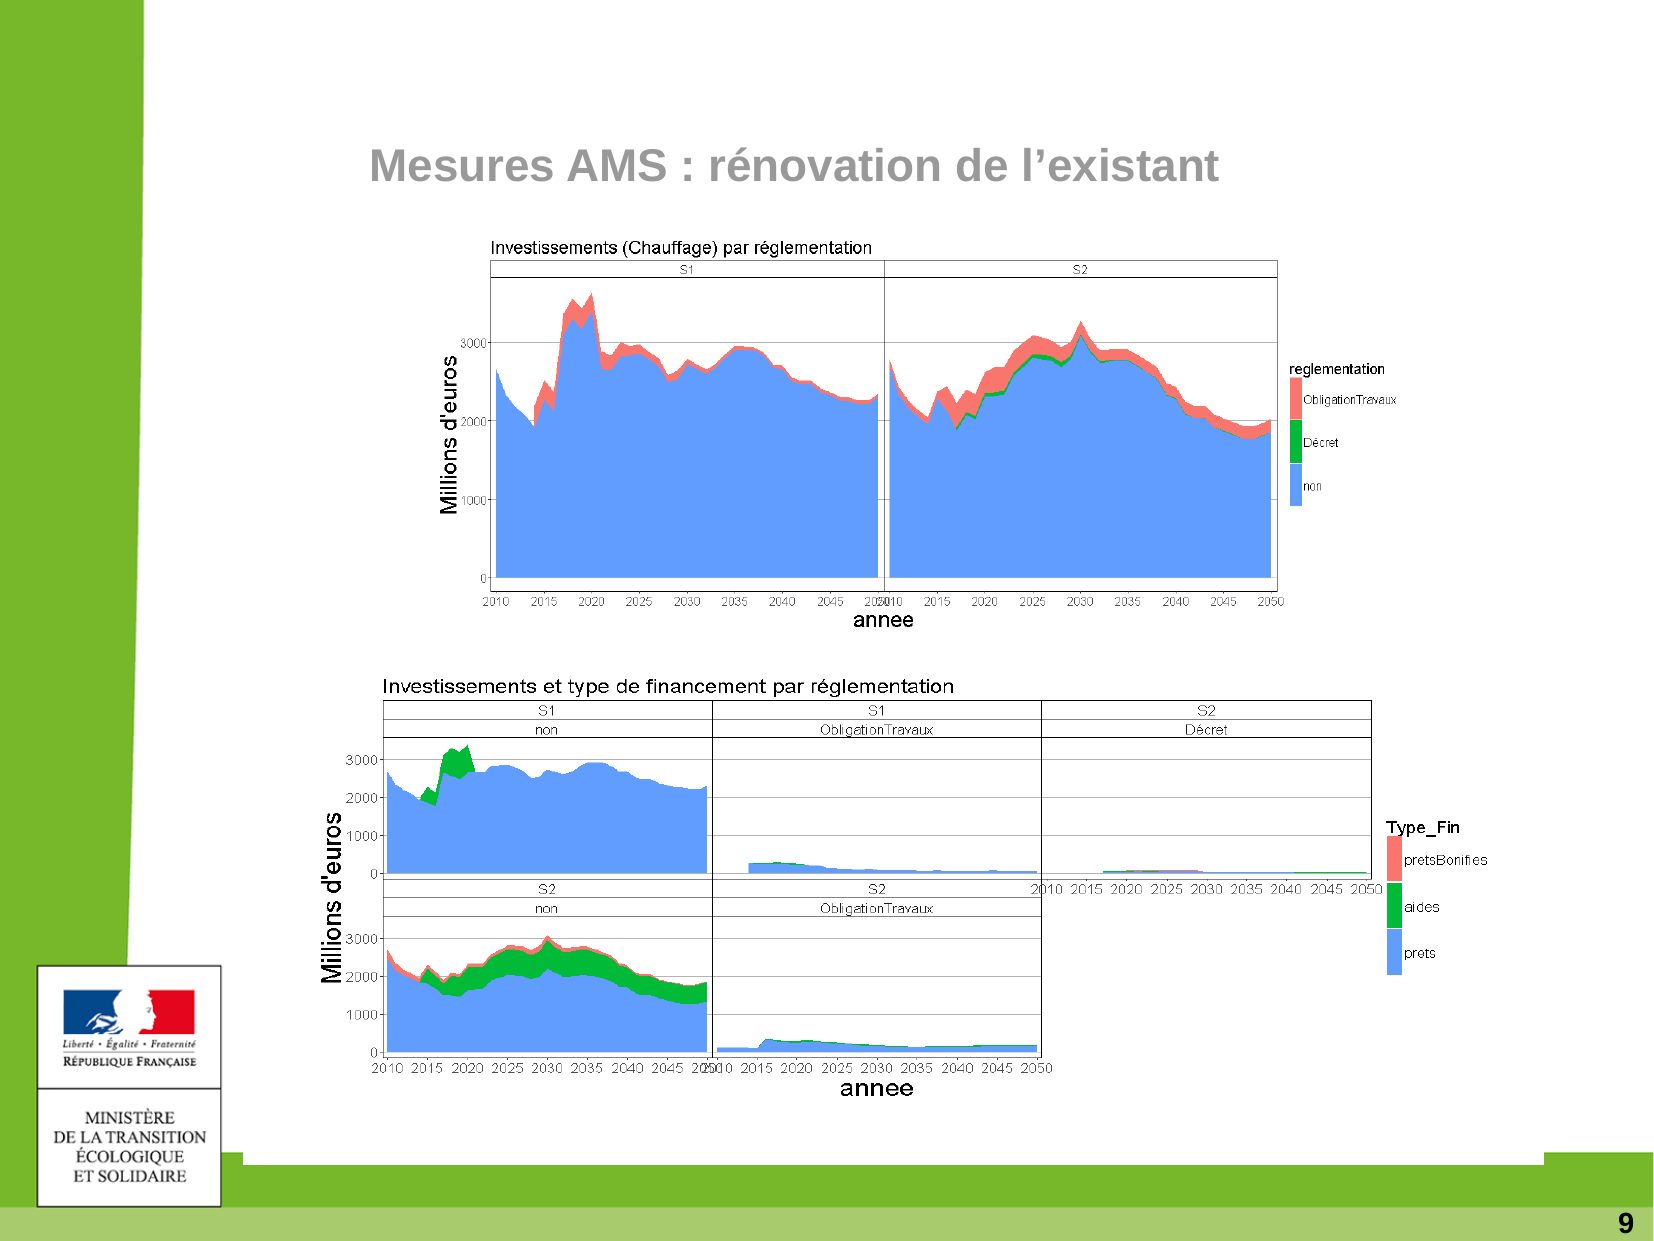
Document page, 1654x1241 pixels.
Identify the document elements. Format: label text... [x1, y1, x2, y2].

picture [0, 0, 1654, 1241]
text_box Mesures AMS : rénovation de l’existant [354, 139, 1236, 192]
